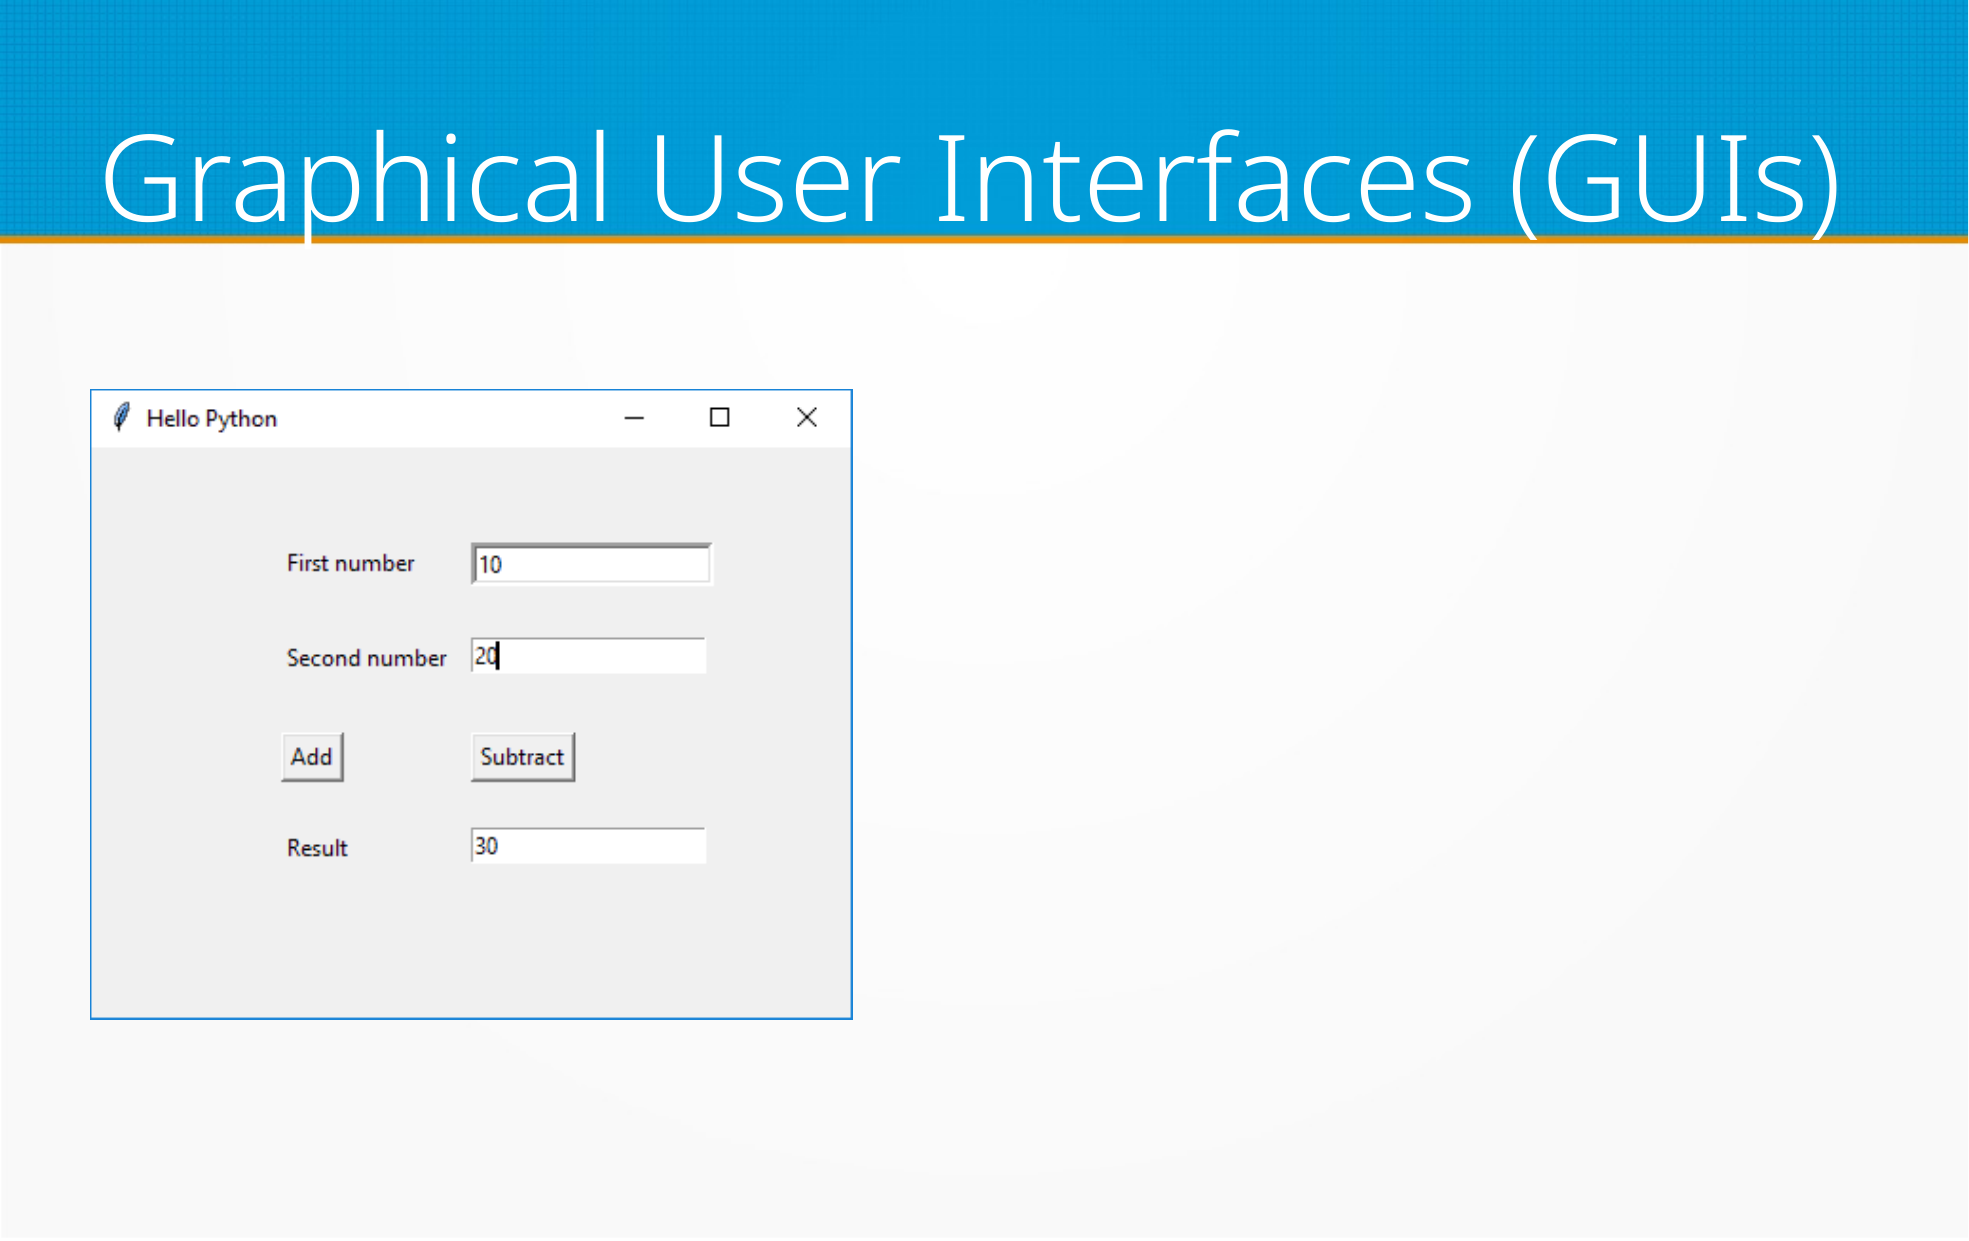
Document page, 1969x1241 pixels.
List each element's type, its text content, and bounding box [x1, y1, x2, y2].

title Graphical User Interfaces (GUIs) [98, 49, 1870, 257]
picture [0, 233, 1969, 1241]
